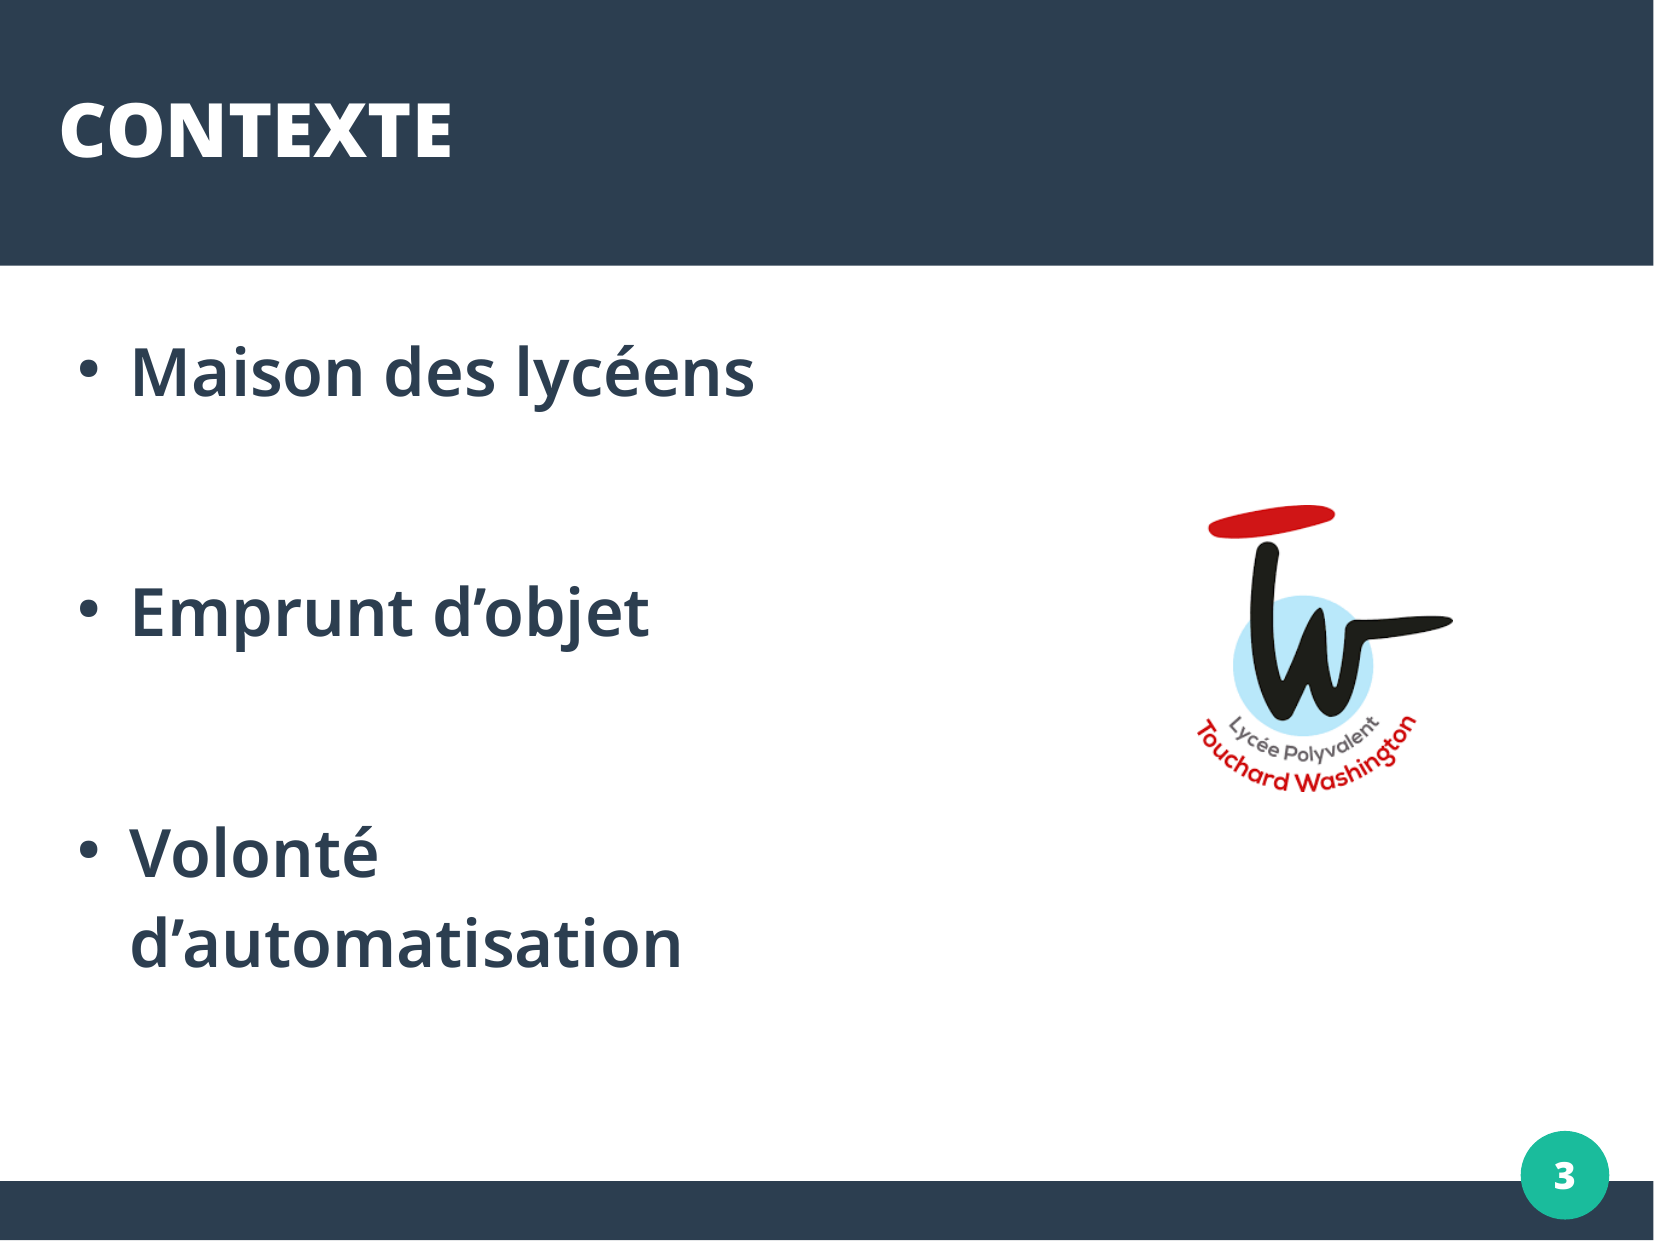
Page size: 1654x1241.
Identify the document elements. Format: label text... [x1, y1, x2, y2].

picture [1197, 505, 1453, 792]
list Maison des lycéens Emprunt d’objet Volonté d’automatisation [59, 324, 875, 1152]
title CONTEXTE [59, 49, 1595, 207]
